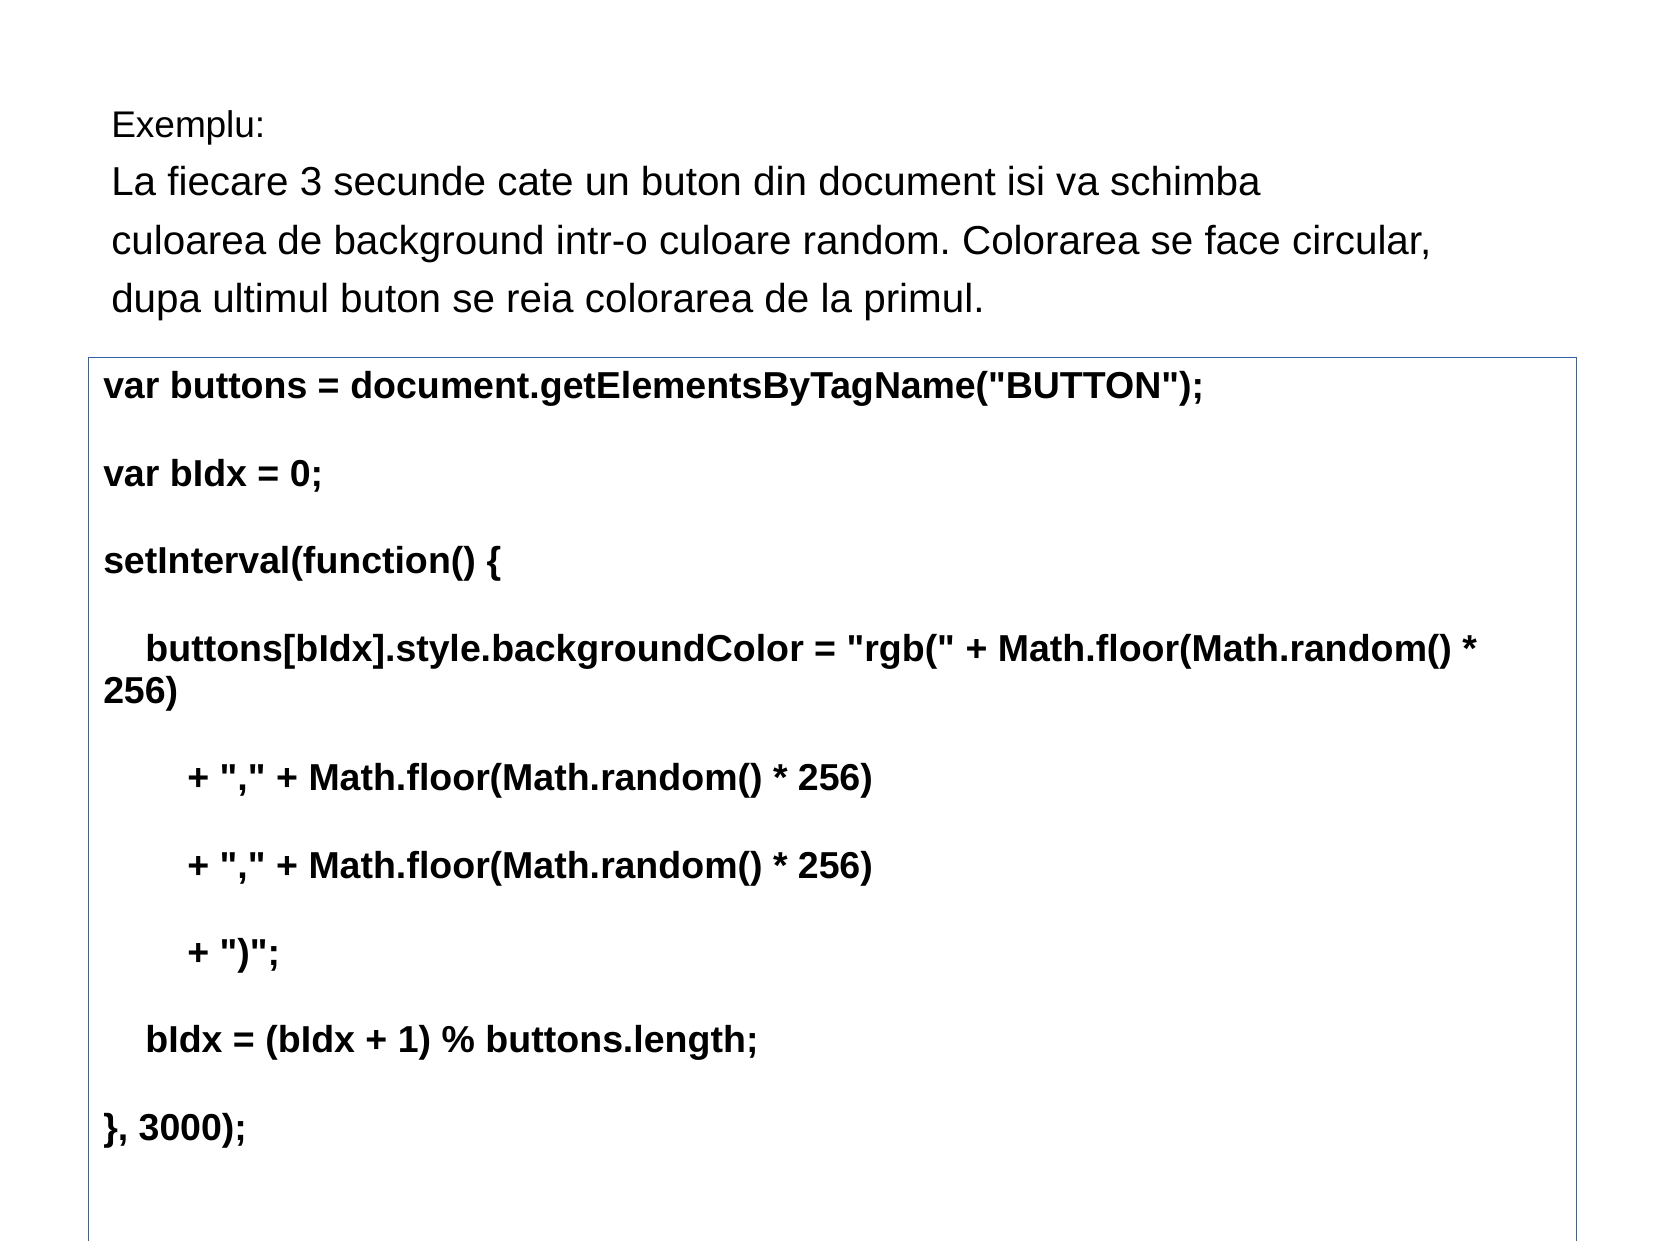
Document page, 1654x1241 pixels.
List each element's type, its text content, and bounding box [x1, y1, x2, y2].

text_box var buttons = document.getElementsByTagName("BUTTON"); var bIdx = 0; setInterval(function() { buttons[bIdx].style.backgroundColor = "rgb(" + Math.floor(Math.random() * 256) + "," + Math.floor(Math.random() * 256) + "," + Math.floor(Math.random() * 256) + ")"; bIdx = (bIdx + 1) % buttons.length; }, 3000); [88, 357, 1577, 1241]
text_box Exemplu: La fiecare 3 secunde cate un buton din document isi va schimba culoarea de background intr-o culoare random. Colorarea se face circular, dupa ultimul buton se reia colorarea de la primul. [96, 96, 1585, 331]
